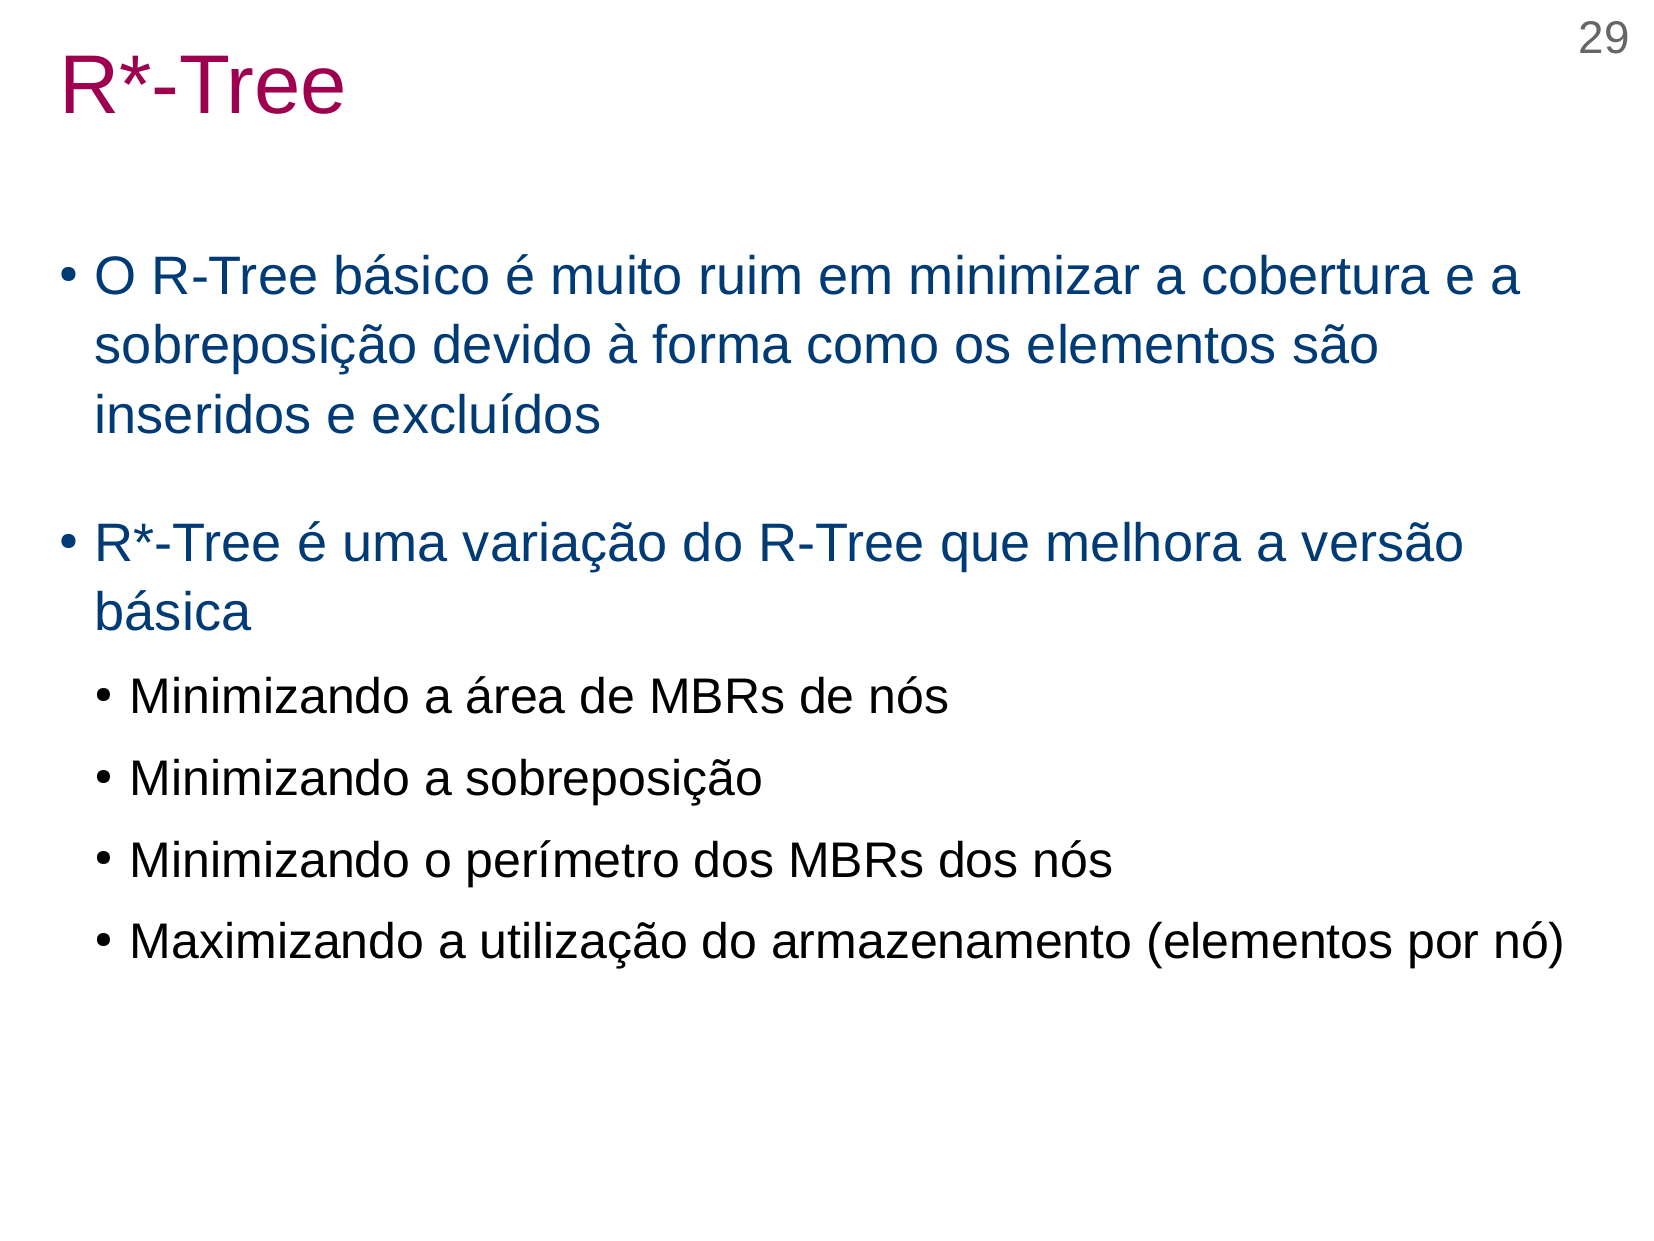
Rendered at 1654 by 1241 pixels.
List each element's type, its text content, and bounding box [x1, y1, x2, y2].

title R*-Tree [59, 29, 1595, 148]
list O R-Tree básico é muito ruim em minimizar a cobertura e a sobreposição devido à forma como os elementos são inseridos e excluídos R*-Tree é uma variação do R-Tree que melhora a versão básica Minimizando a área de MBRs de nós Minimizando a sobreposição Minimizando o perímetro dos MBRs dos nós Maximizando a utilização do armazenamento (elementos por nó) [59, 236, 1595, 1211]
